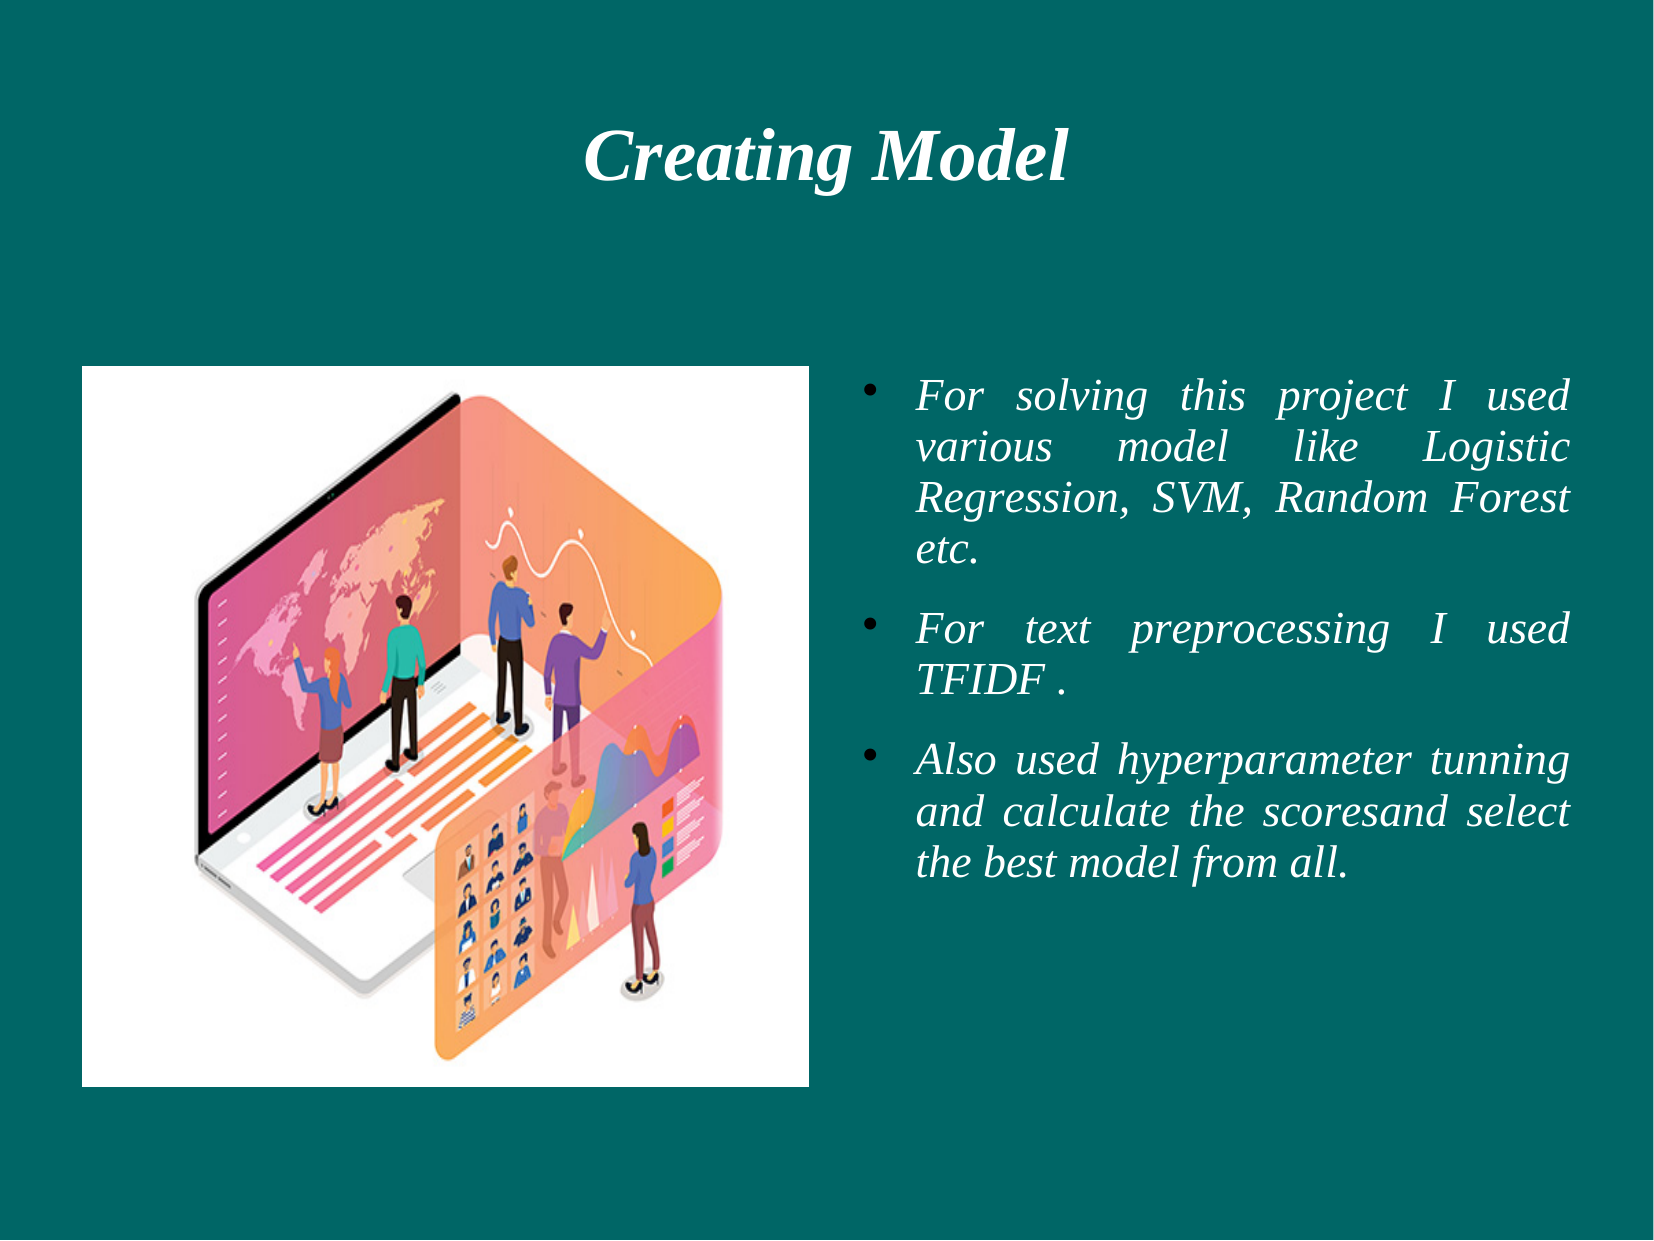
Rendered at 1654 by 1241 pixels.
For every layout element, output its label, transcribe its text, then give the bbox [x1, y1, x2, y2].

title Creating Model [82, 49, 1571, 257]
list For solving this project I used various model like Logistic Regression, SVM, Random Forest etc. For text preprocessing I used TFIDF . Also used hyperparameter tunning and calculate the scoresand select the best model from all. [844, 366, 1571, 1185]
picture [82, 366, 809, 1087]
